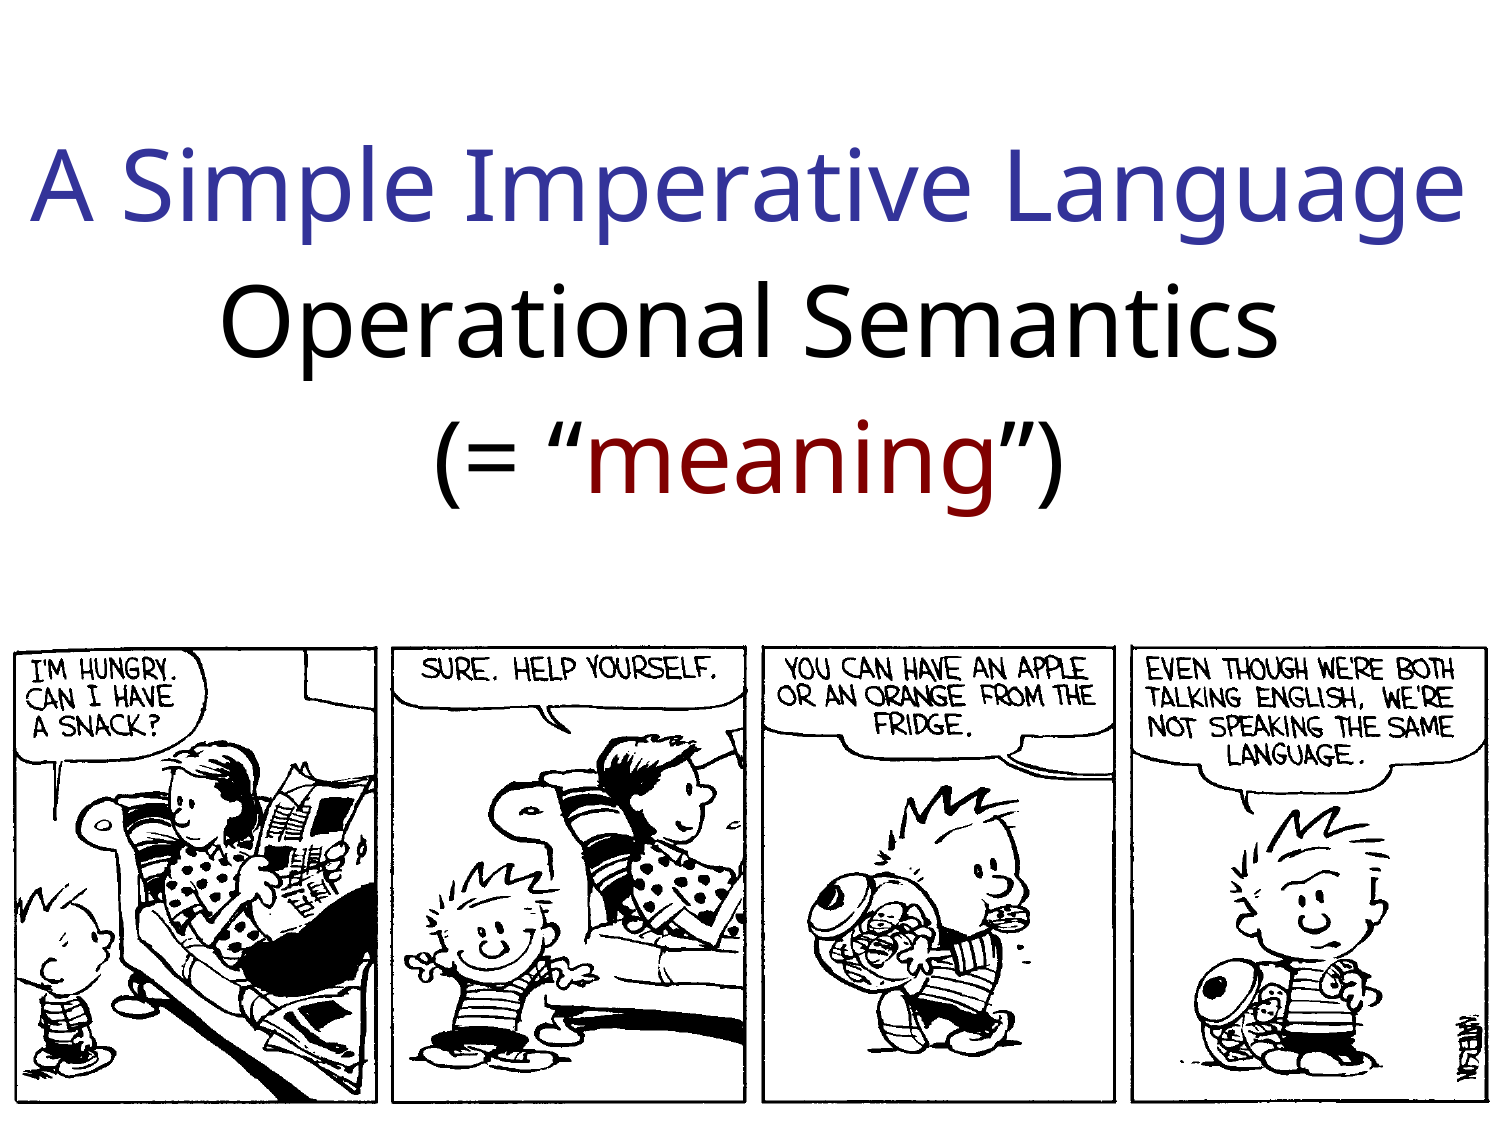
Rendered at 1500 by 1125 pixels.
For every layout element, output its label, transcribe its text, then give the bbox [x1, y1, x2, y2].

picture [0, 633, 1500, 1125]
title A Simple Imperative Language Operational Semantics (= “meaning”) [0, 112, 1500, 526]
